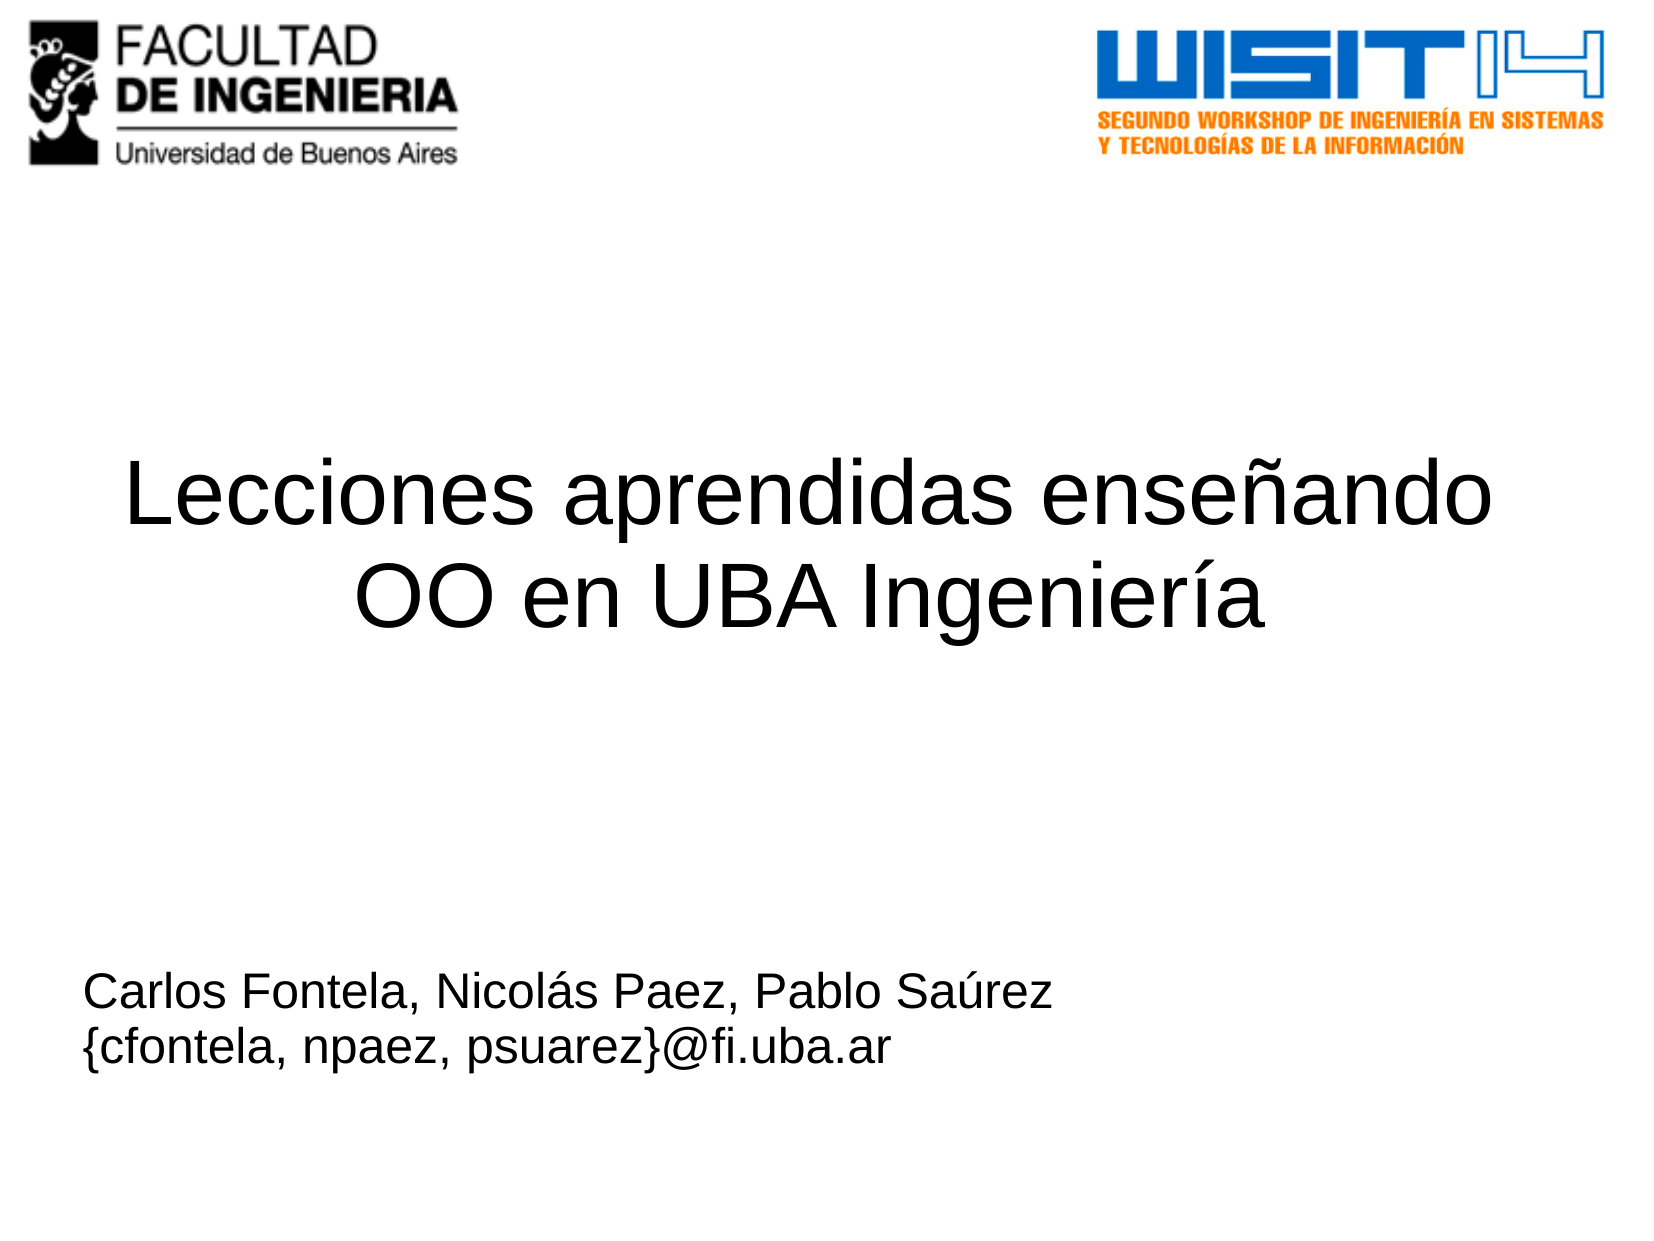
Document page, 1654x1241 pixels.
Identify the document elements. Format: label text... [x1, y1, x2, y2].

picture [23, 14, 466, 172]
subtitle Lecciones aprendidas enseñando OO en UBA Ingeniería Carlos Fontela, Nicolás Paez, Pablo Saúrez {cfontela, npaez, psuarez}@fi.uba.ar [82, 326, 1538, 1065]
picture [1080, 14, 1636, 170]
